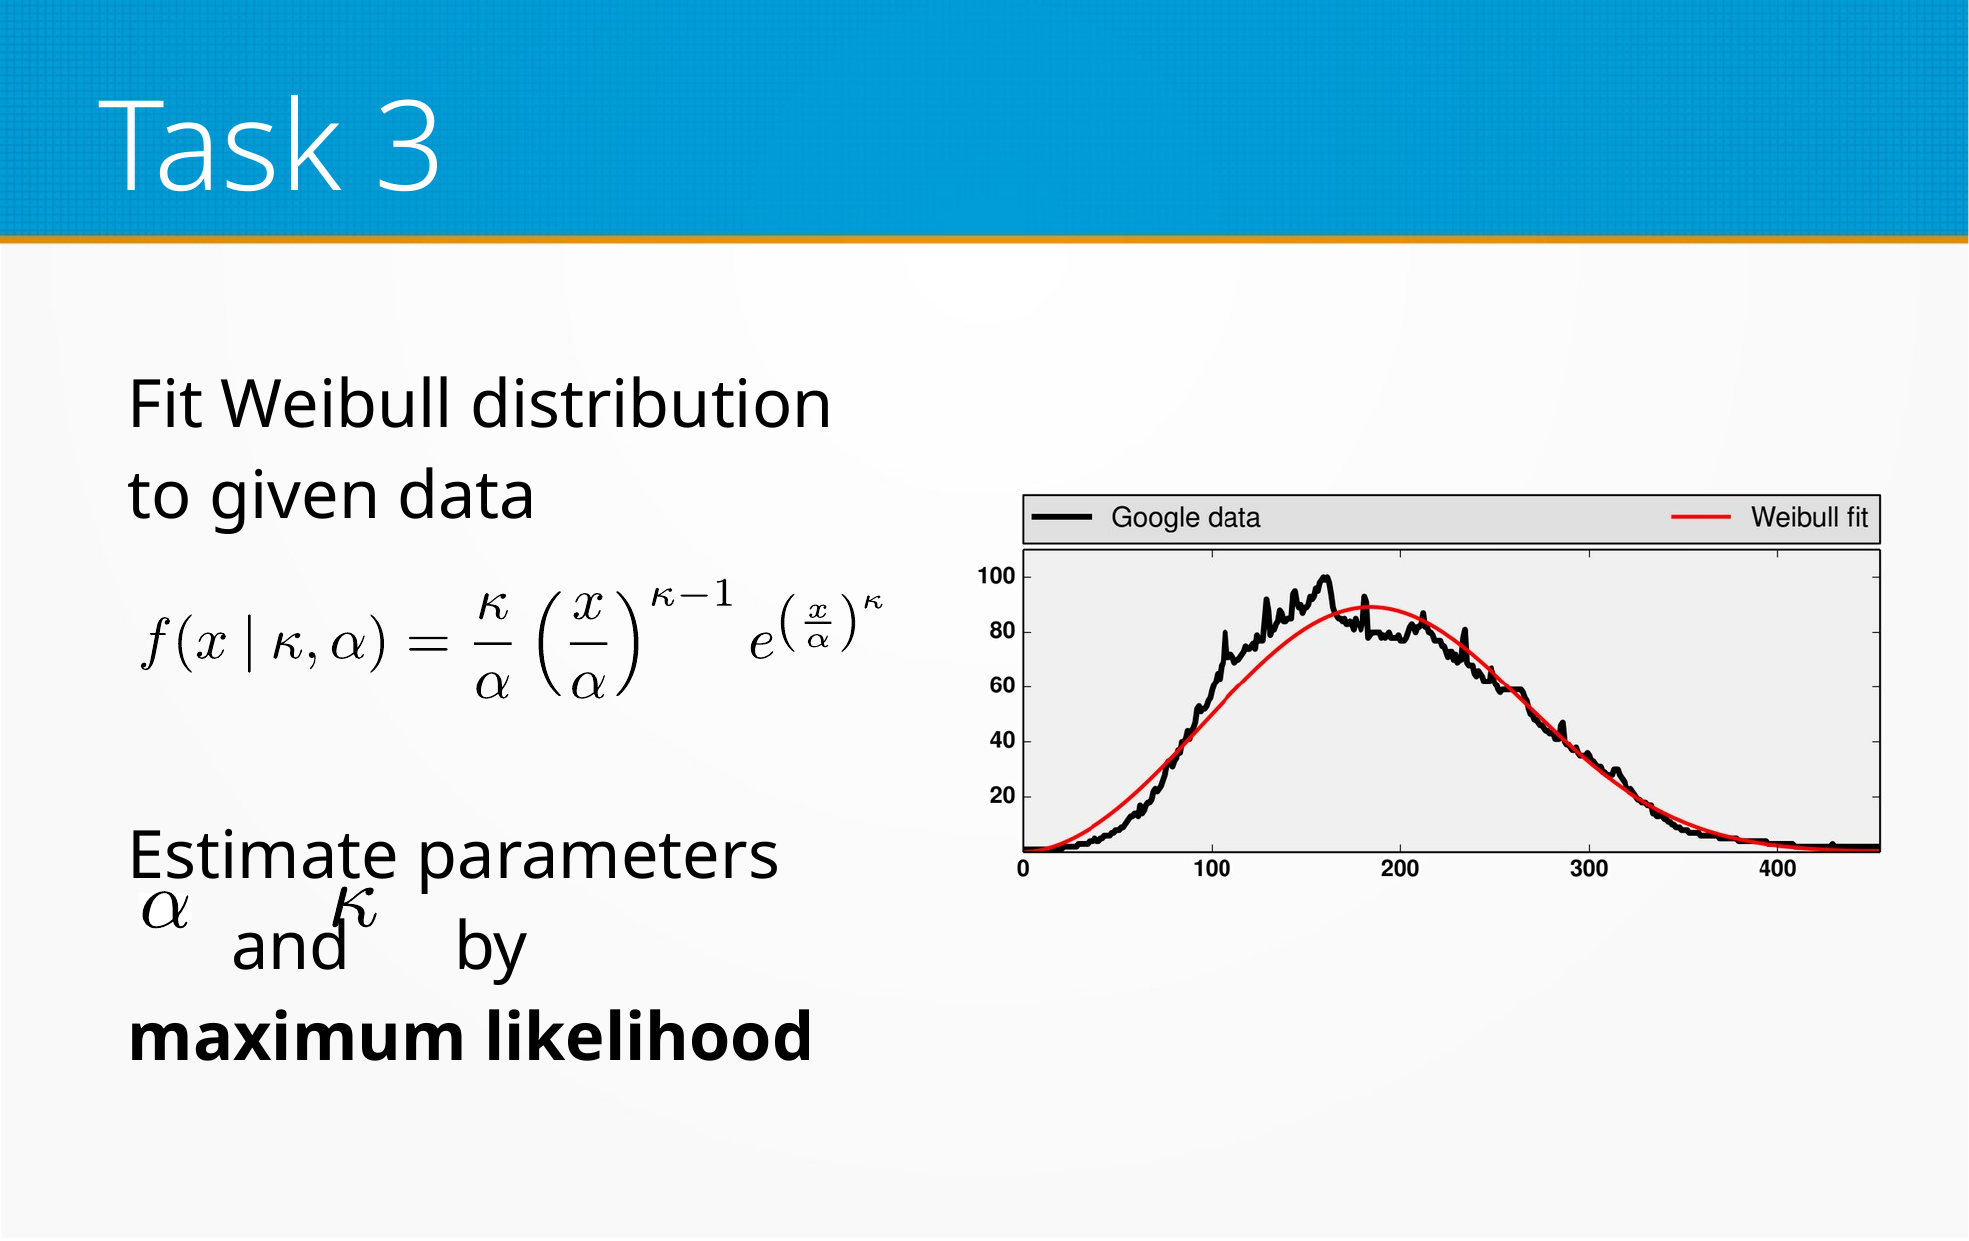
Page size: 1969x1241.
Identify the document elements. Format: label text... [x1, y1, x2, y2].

title Task 3 [98, 19, 1870, 227]
list Fit Weibull distribution to given data Estimate parameters and by maximum likelihood [127, 356, 1890, 1122]
text_box [327, 886, 380, 928]
text_box [139, 891, 192, 929]
text_box [137, 578, 886, 699]
picture [0, 233, 1969, 1241]
